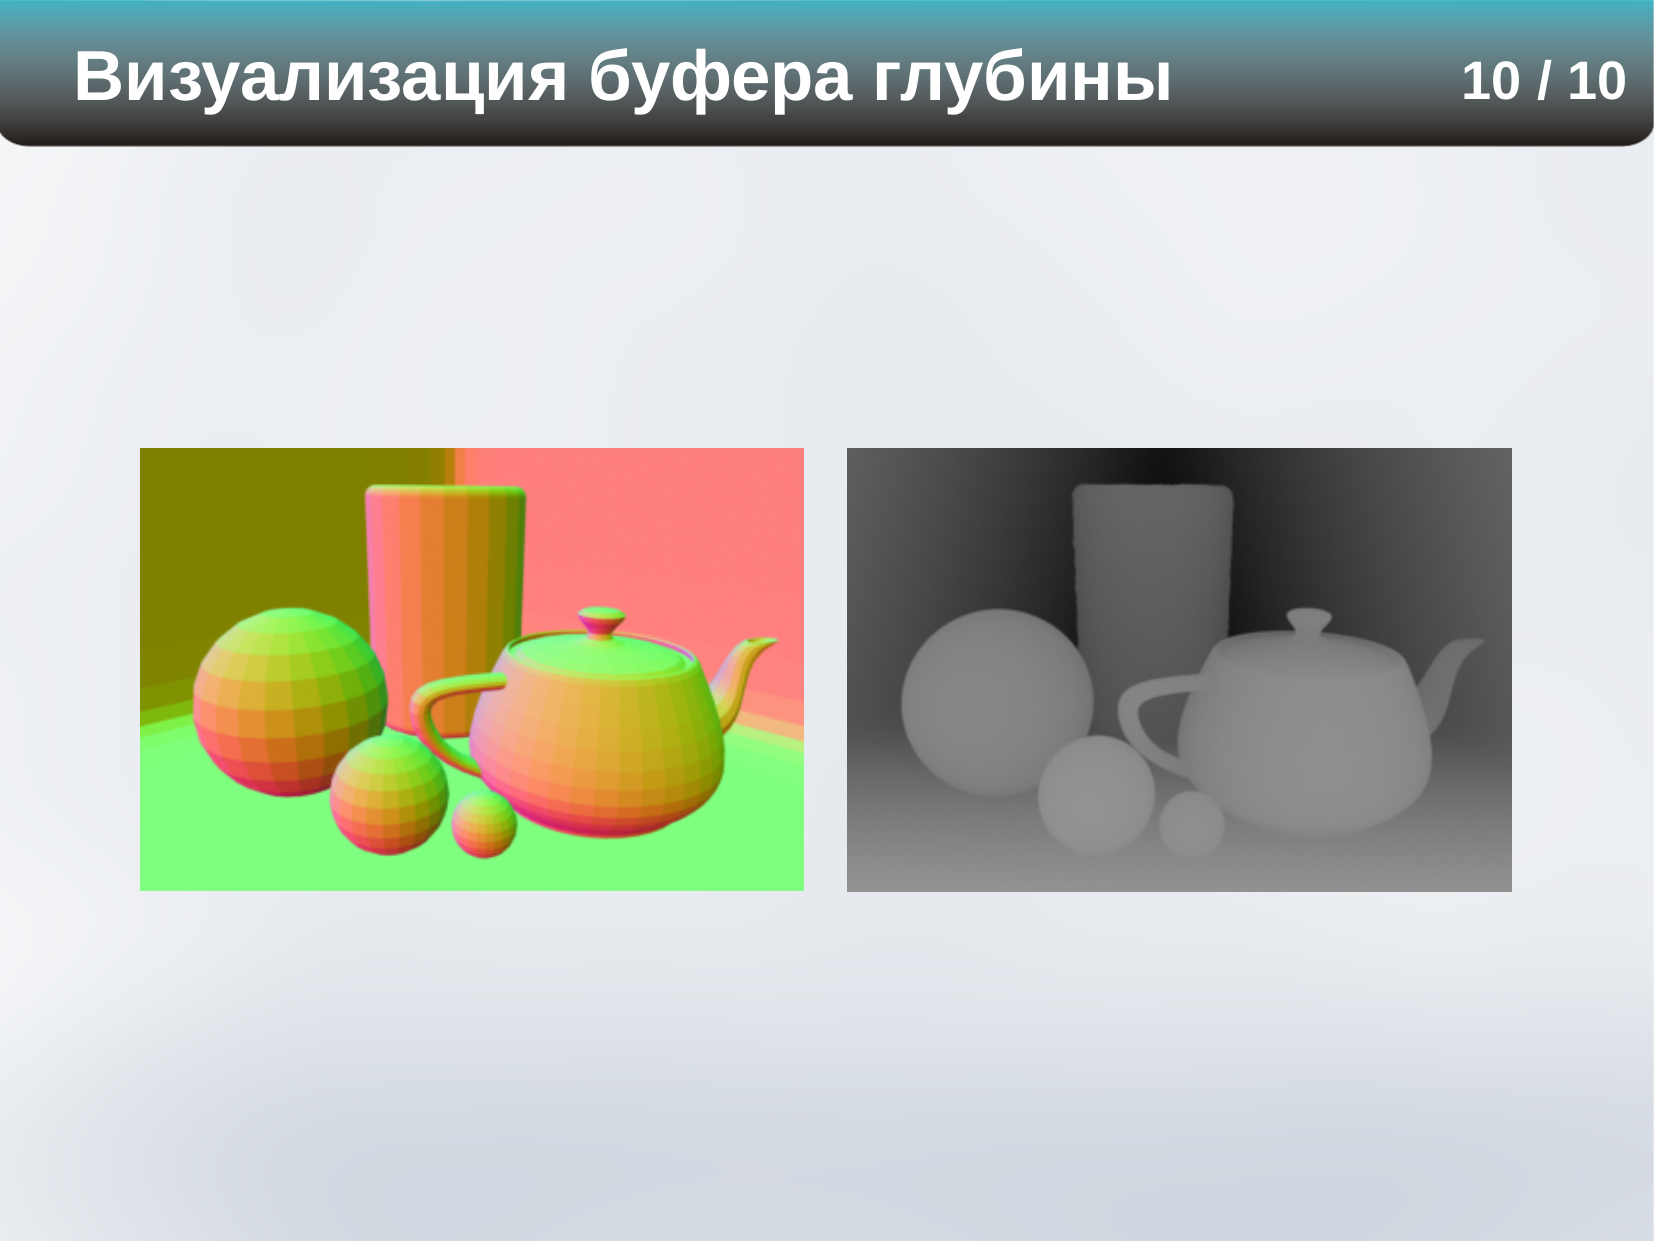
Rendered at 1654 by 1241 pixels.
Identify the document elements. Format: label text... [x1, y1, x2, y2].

picture [0, 0, 1654, 1241]
text_box Визуализация буфера глубины [59, 29, 1418, 124]
text_box <number> / 10 [1446, 42, 1654, 179]
